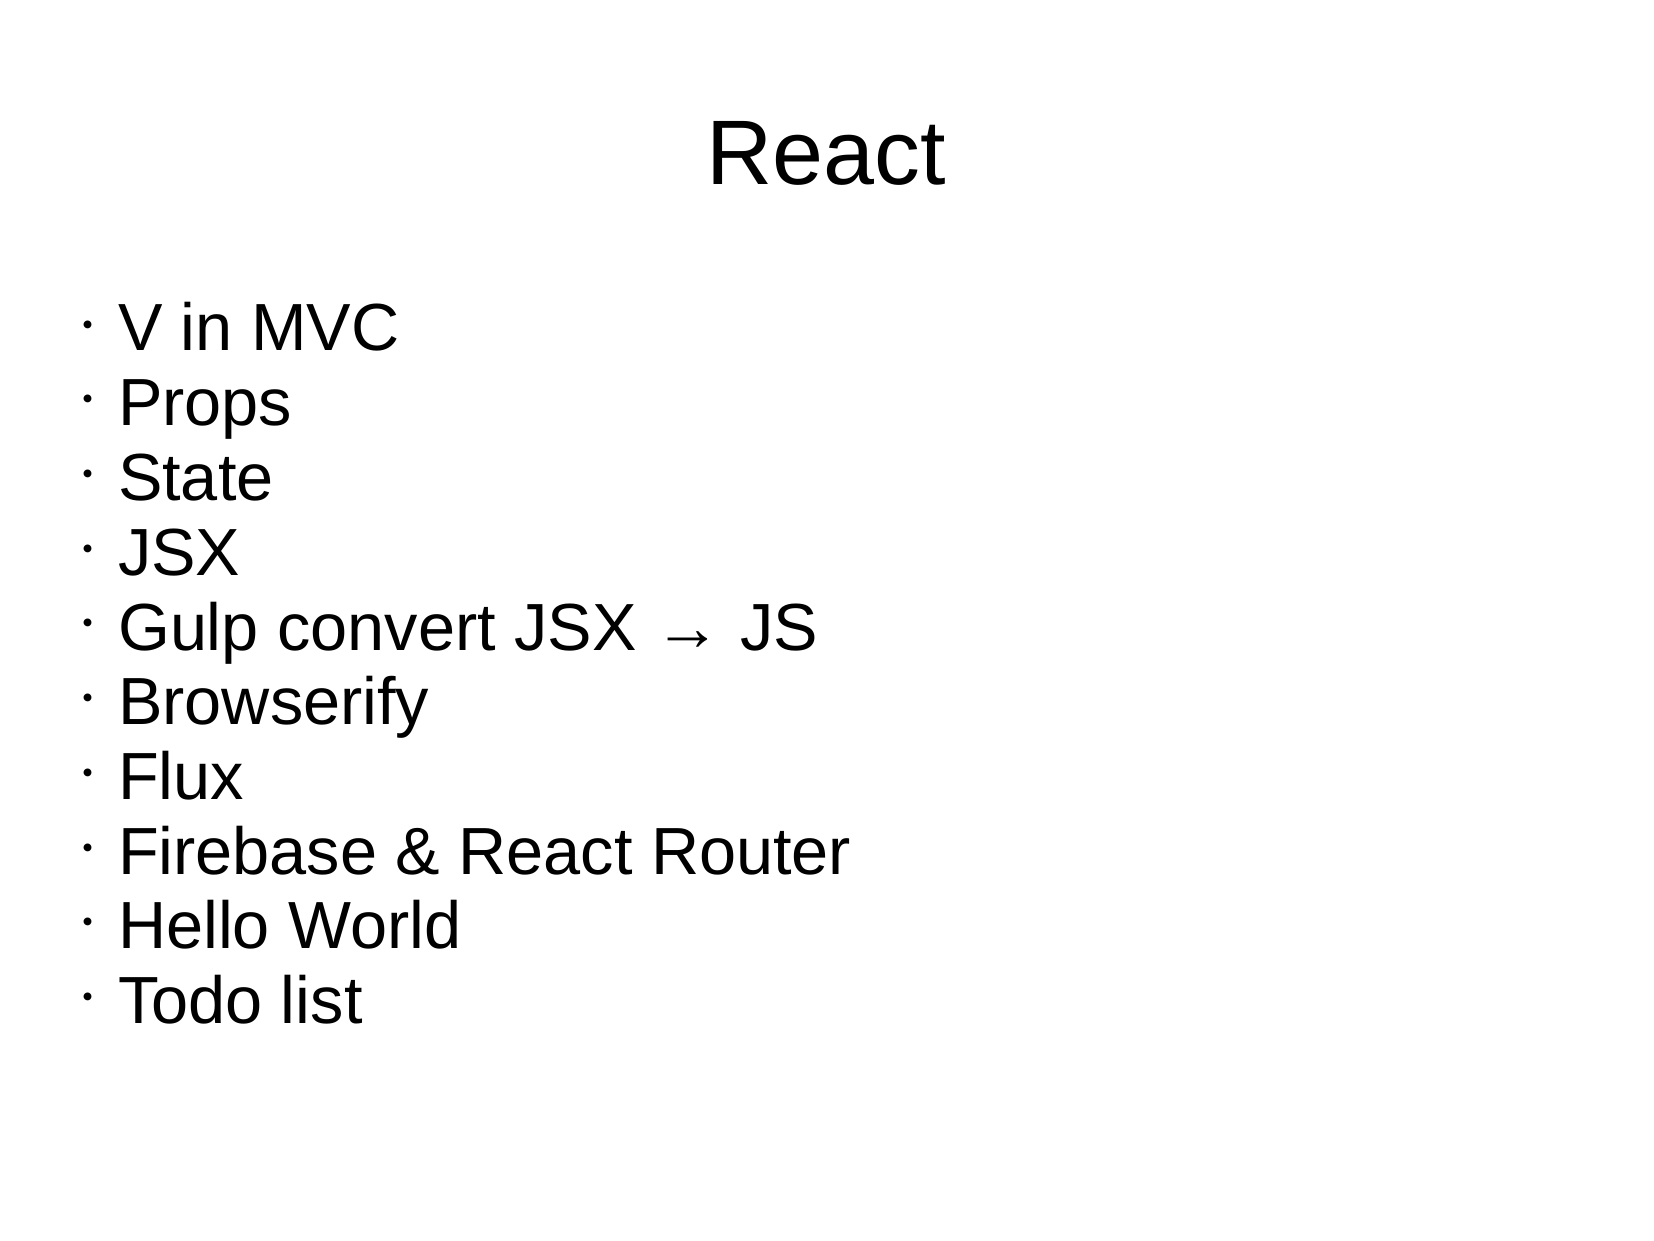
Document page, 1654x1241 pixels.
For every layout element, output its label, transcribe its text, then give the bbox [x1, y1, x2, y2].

title React [82, 49, 1571, 257]
subtitle V in MVC Props State JSX Gulp convert JSX → JS Browserify Flux Firebase & React Router Hello World Todo list [82, 290, 1571, 1039]
